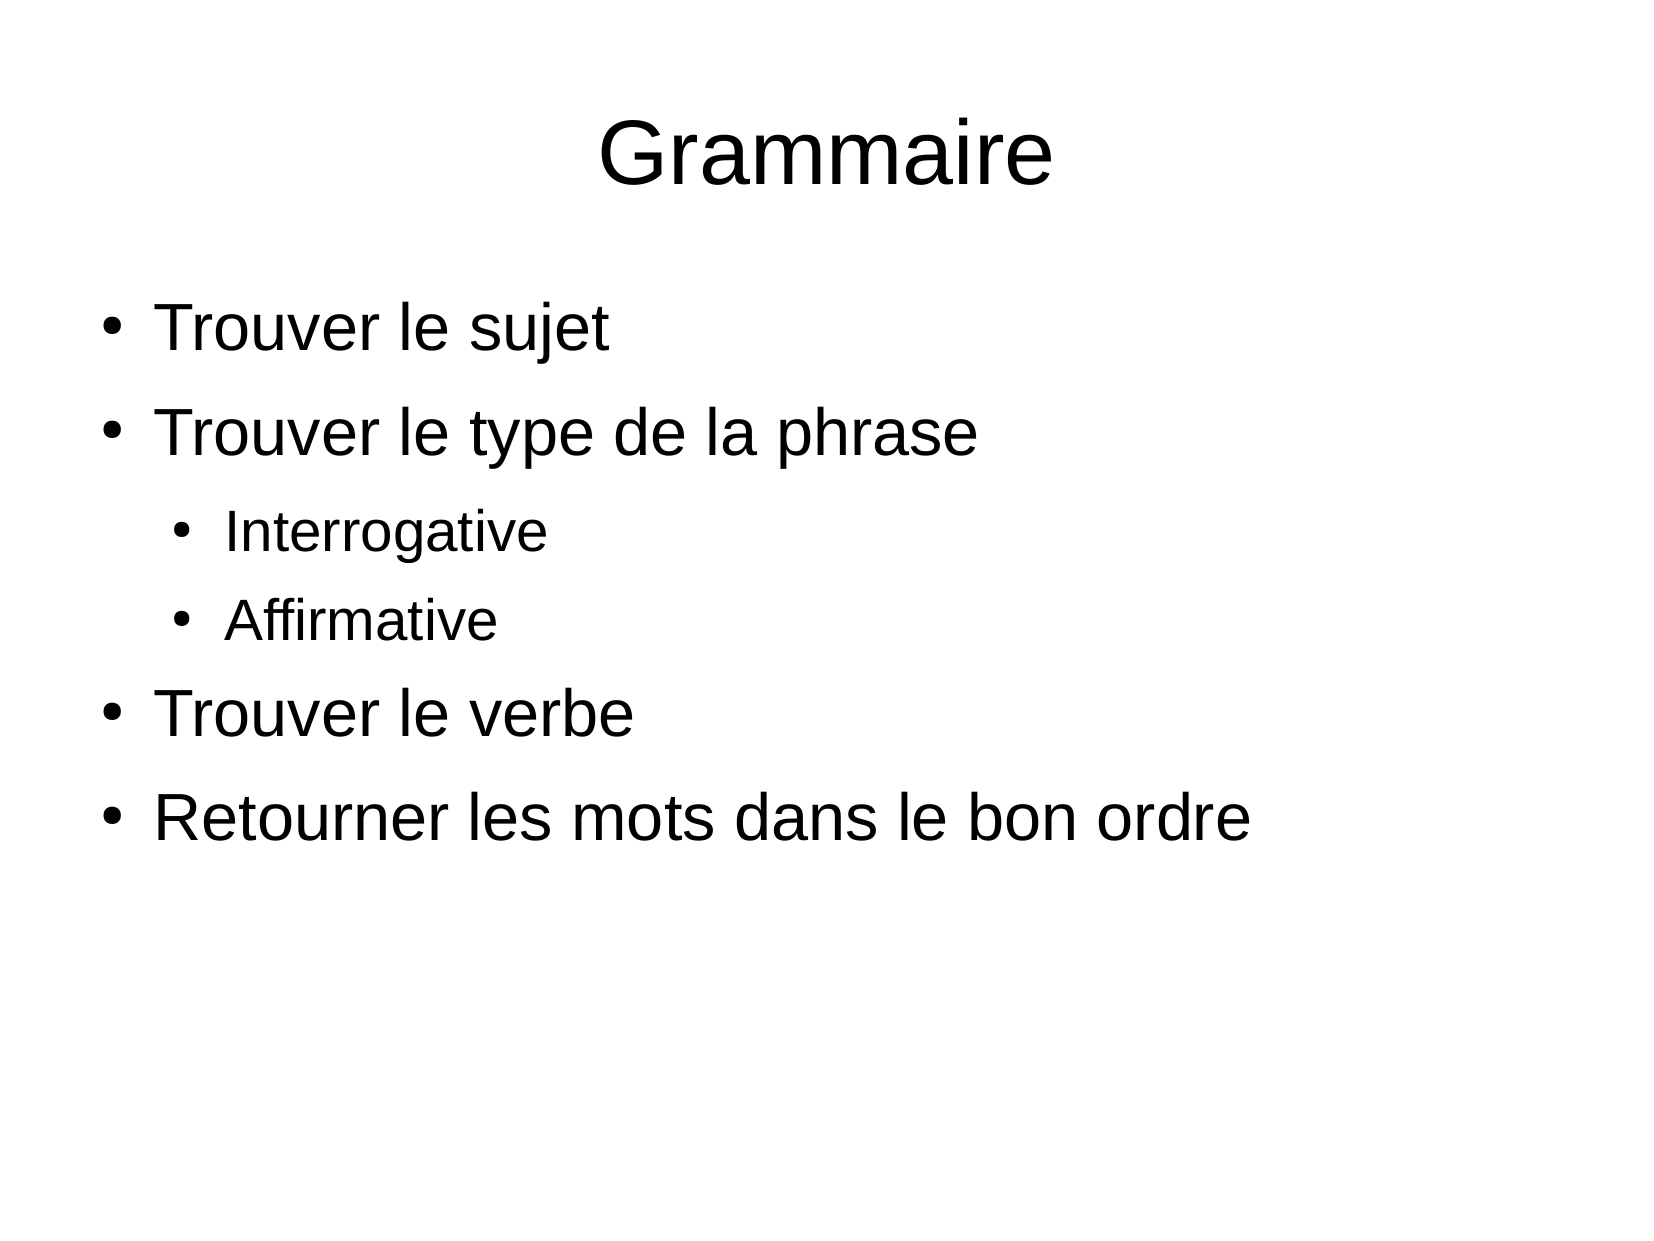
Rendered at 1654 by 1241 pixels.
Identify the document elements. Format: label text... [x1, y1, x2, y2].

list Trouver le sujet Trouver le type de la phrase Interrogative Affirmative Trouver le verbe Retourner les mots dans le bon ordre [82, 290, 1571, 1109]
title Grammaire [82, 49, 1571, 257]
